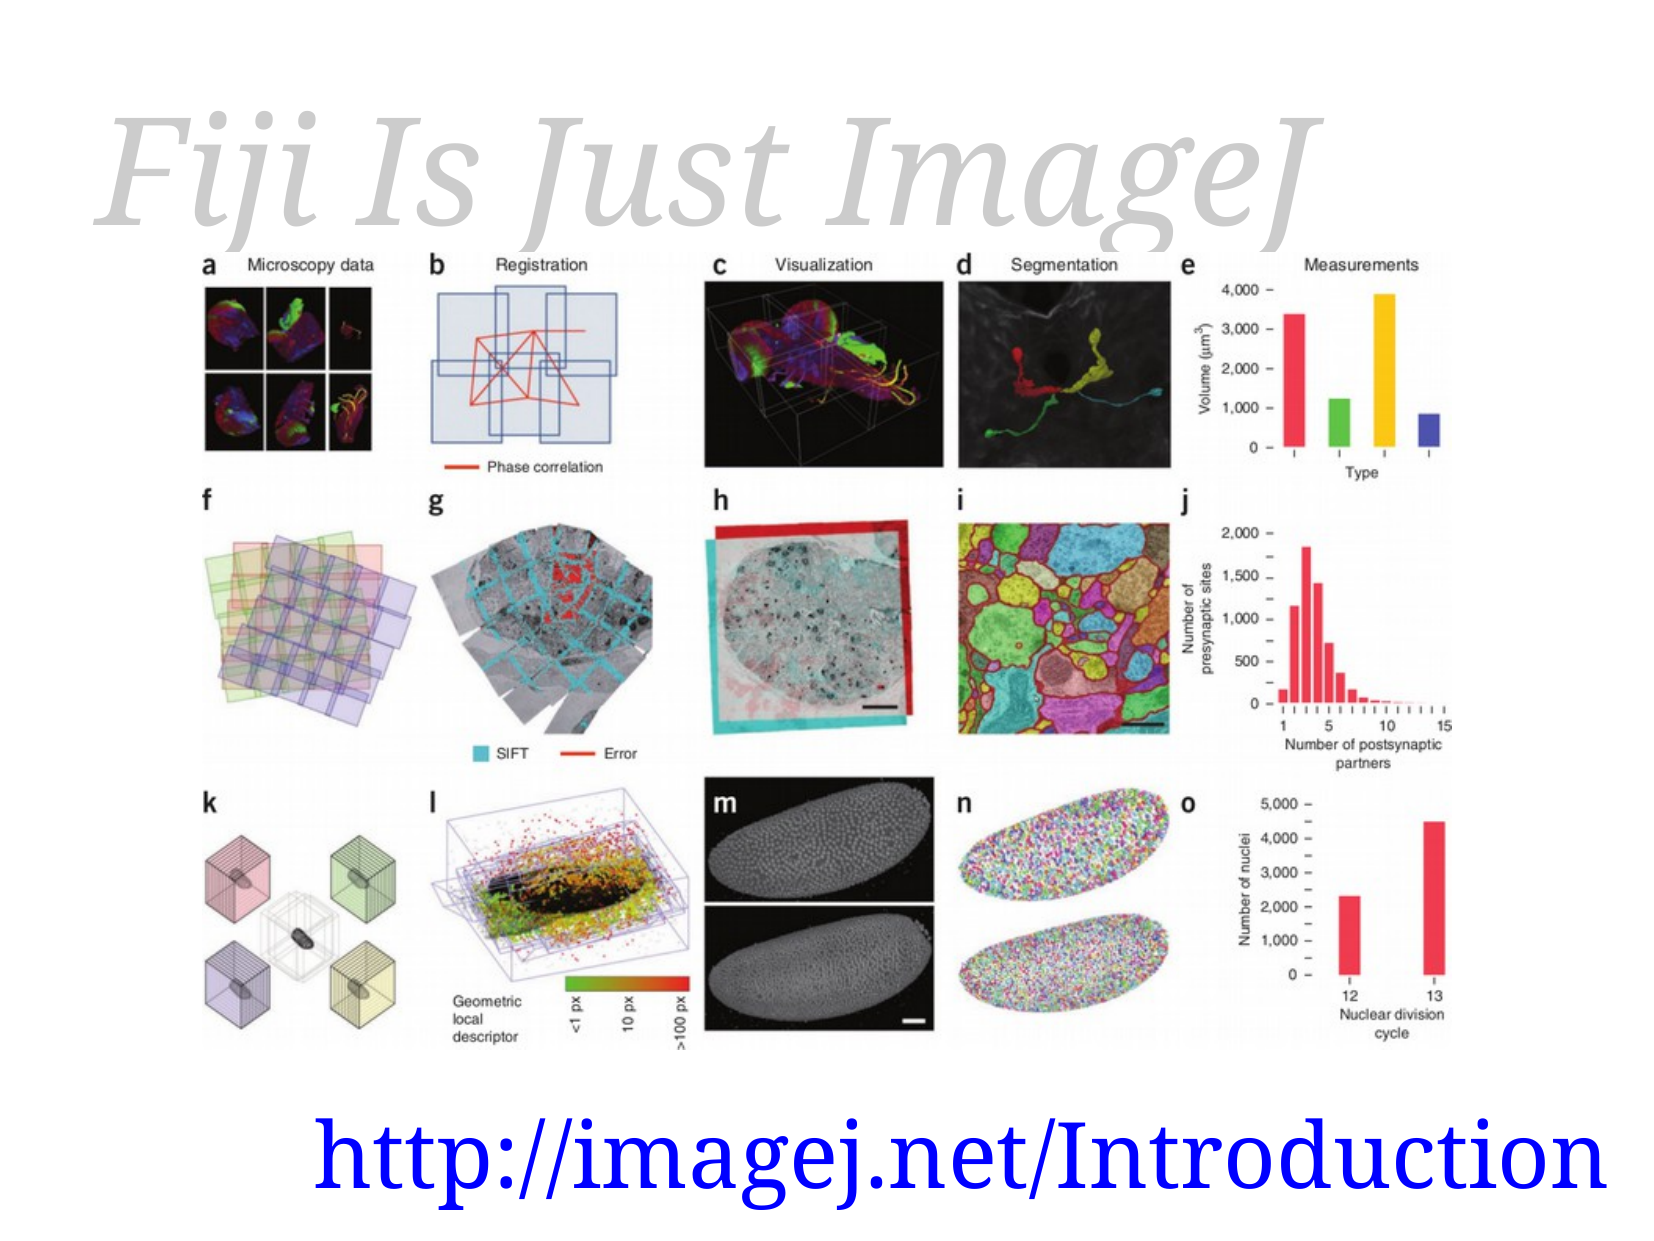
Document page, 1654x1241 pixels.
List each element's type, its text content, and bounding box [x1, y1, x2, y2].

text_box Fiji Is Just ImageJ [81, 57, 1654, 239]
picture [202, 252, 1452, 1051]
text_box http://imagej.net/Introduction [51, 1083, 1627, 1200]
